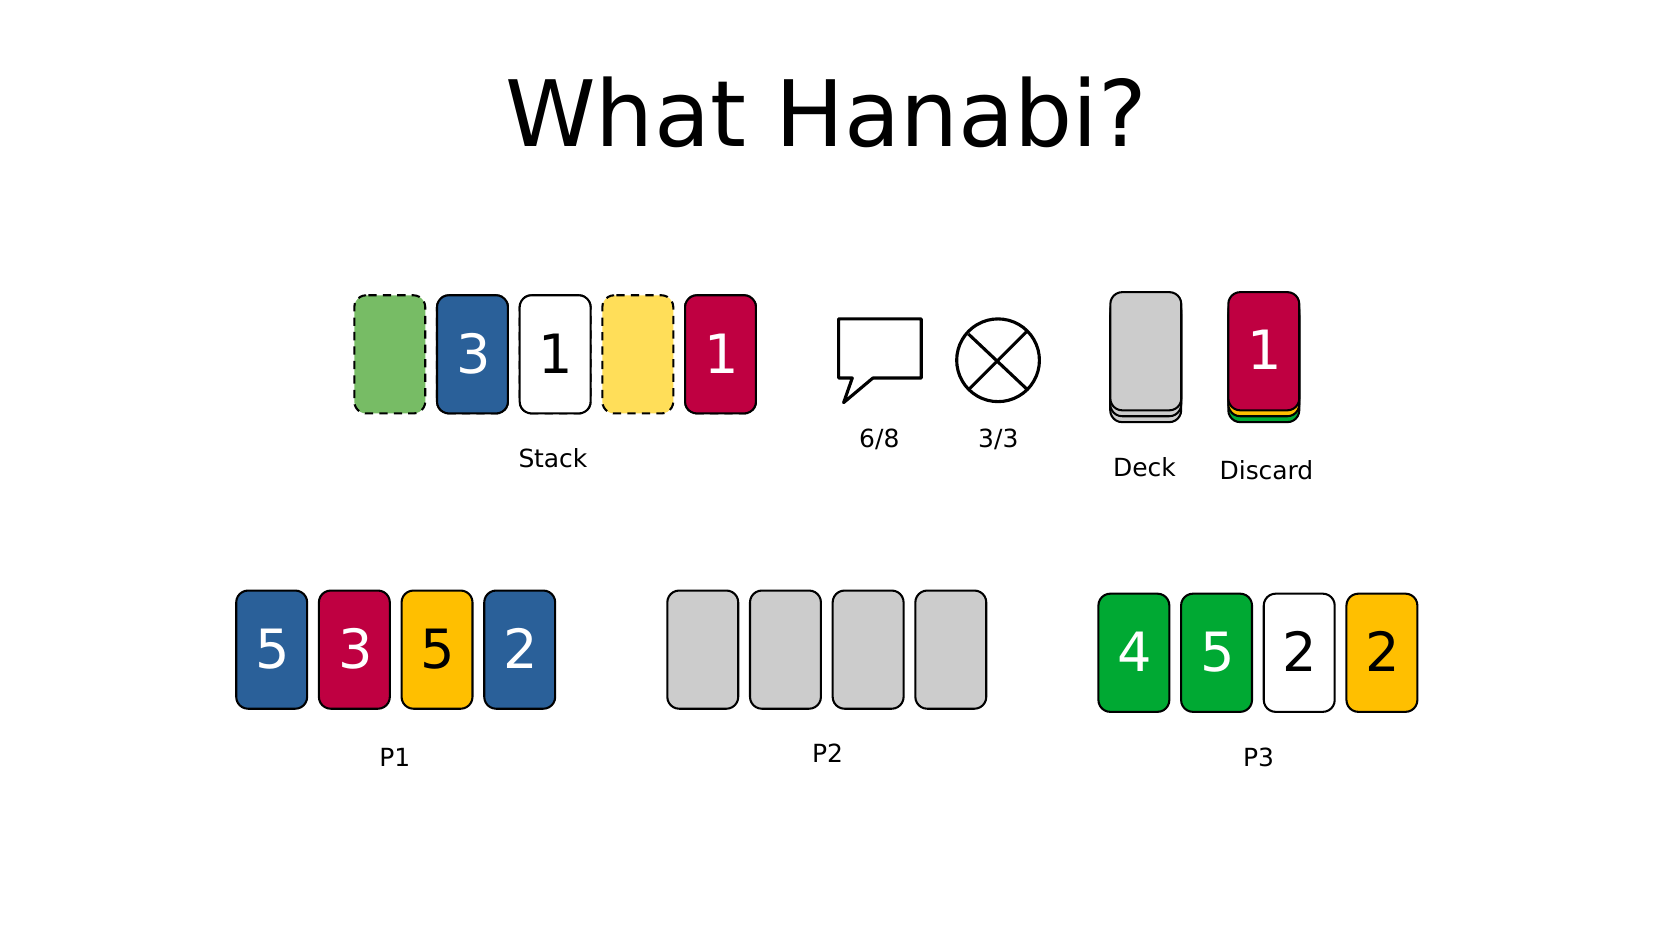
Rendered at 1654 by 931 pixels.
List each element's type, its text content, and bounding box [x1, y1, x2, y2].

text_box 3 [437, 295, 508, 414]
text_box Discard [1204, 448, 1329, 493]
text_box [354, 295, 426, 414]
text_box 5 [1181, 593, 1253, 712]
text_box P3 [1228, 735, 1289, 780]
text_box 1 [1228, 292, 1300, 411]
title What Hanabi? [82, 37, 1571, 193]
text_box [667, 590, 739, 709]
text_box 3 [318, 590, 390, 709]
text_box [750, 590, 821, 709]
text_box 2 [1263, 593, 1335, 712]
text_box 1 [1228, 407, 1300, 423]
text_box P1 [364, 735, 426, 780]
text_box [832, 590, 904, 709]
text_box 2 [1228, 401, 1300, 417]
text_box [602, 295, 674, 414]
text_box 6/8 [844, 416, 915, 461]
text_box [915, 590, 987, 709]
text_box 2 [1346, 593, 1418, 712]
text_box Deck [1098, 445, 1192, 490]
text_box 5 [401, 590, 473, 709]
text_box 1 [685, 295, 756, 414]
text_box 2 [484, 590, 556, 709]
text_box 5 [236, 590, 308, 709]
text_box 1 [519, 295, 591, 414]
text_box Stack [503, 437, 603, 482]
text_box P2 [797, 732, 858, 777]
text_box 4 [1098, 593, 1170, 712]
text_box [1110, 292, 1182, 423]
text_box 3/3 [963, 416, 1034, 461]
